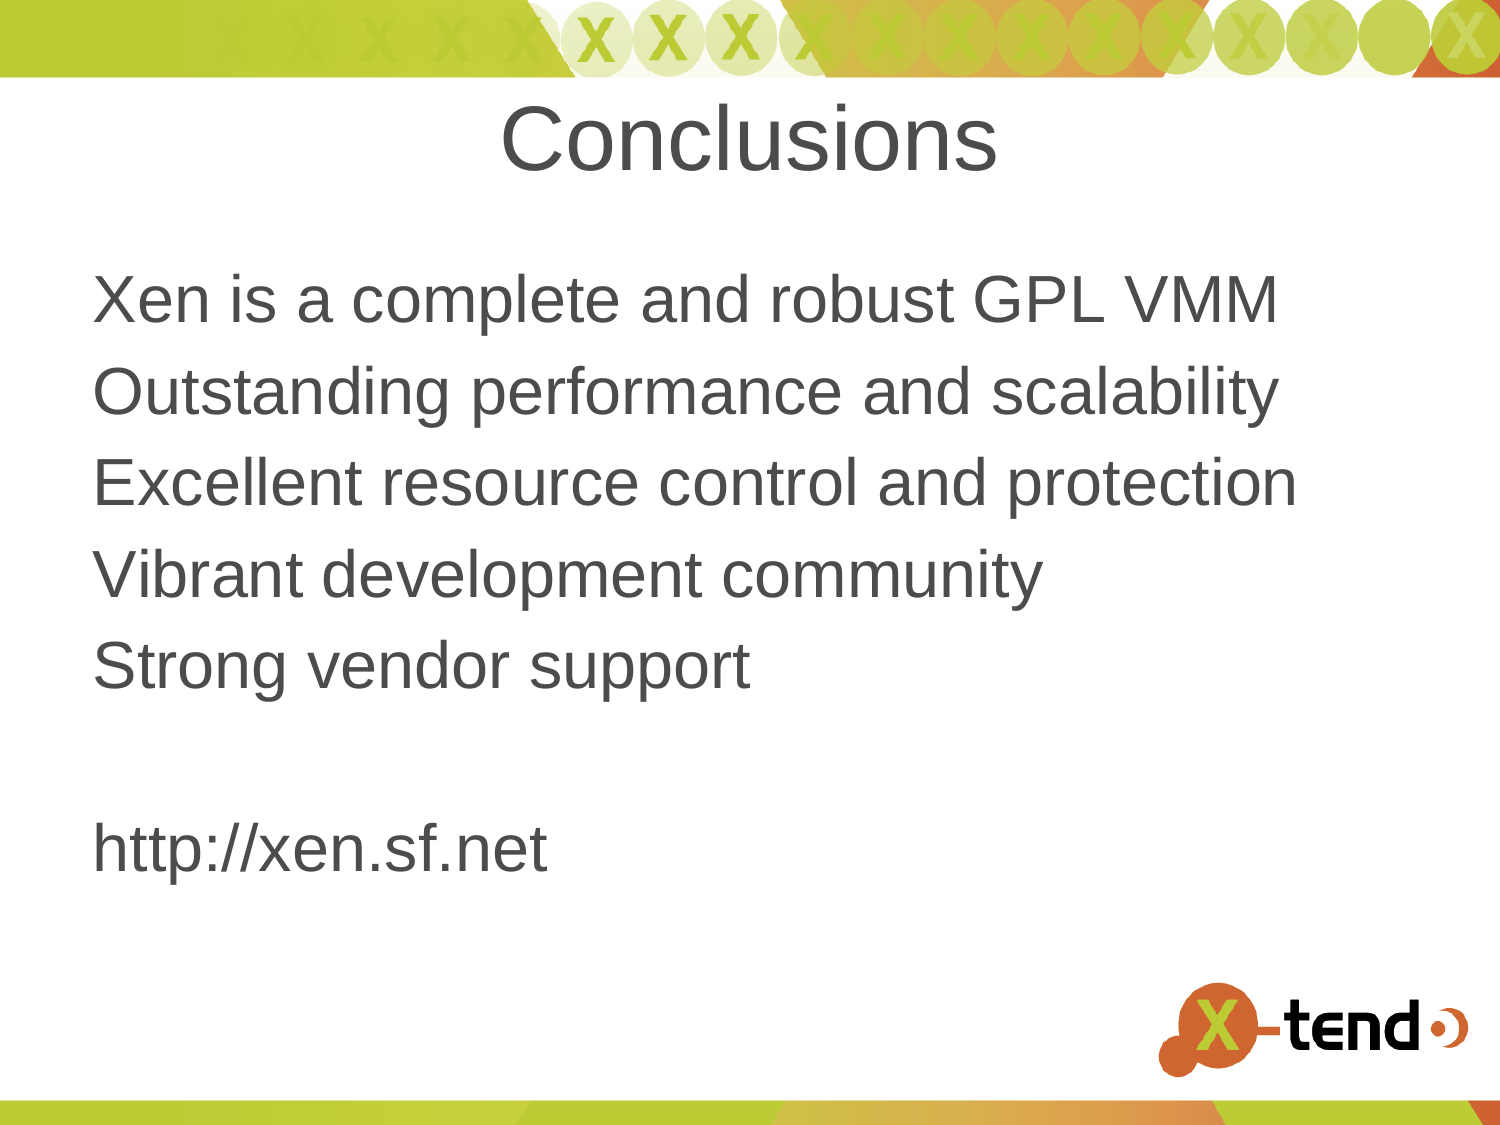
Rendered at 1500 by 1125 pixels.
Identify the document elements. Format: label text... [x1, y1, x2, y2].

picture [0, 0, 1500, 1125]
list Xen is a complete and robust GPL VMM Outstanding performance and scalability Excellent resource control and protection Vibrant development community Strong vendor support http://xen.sf.net [75, 262, 1426, 1125]
title Conclusions [75, 44, 1425, 233]
